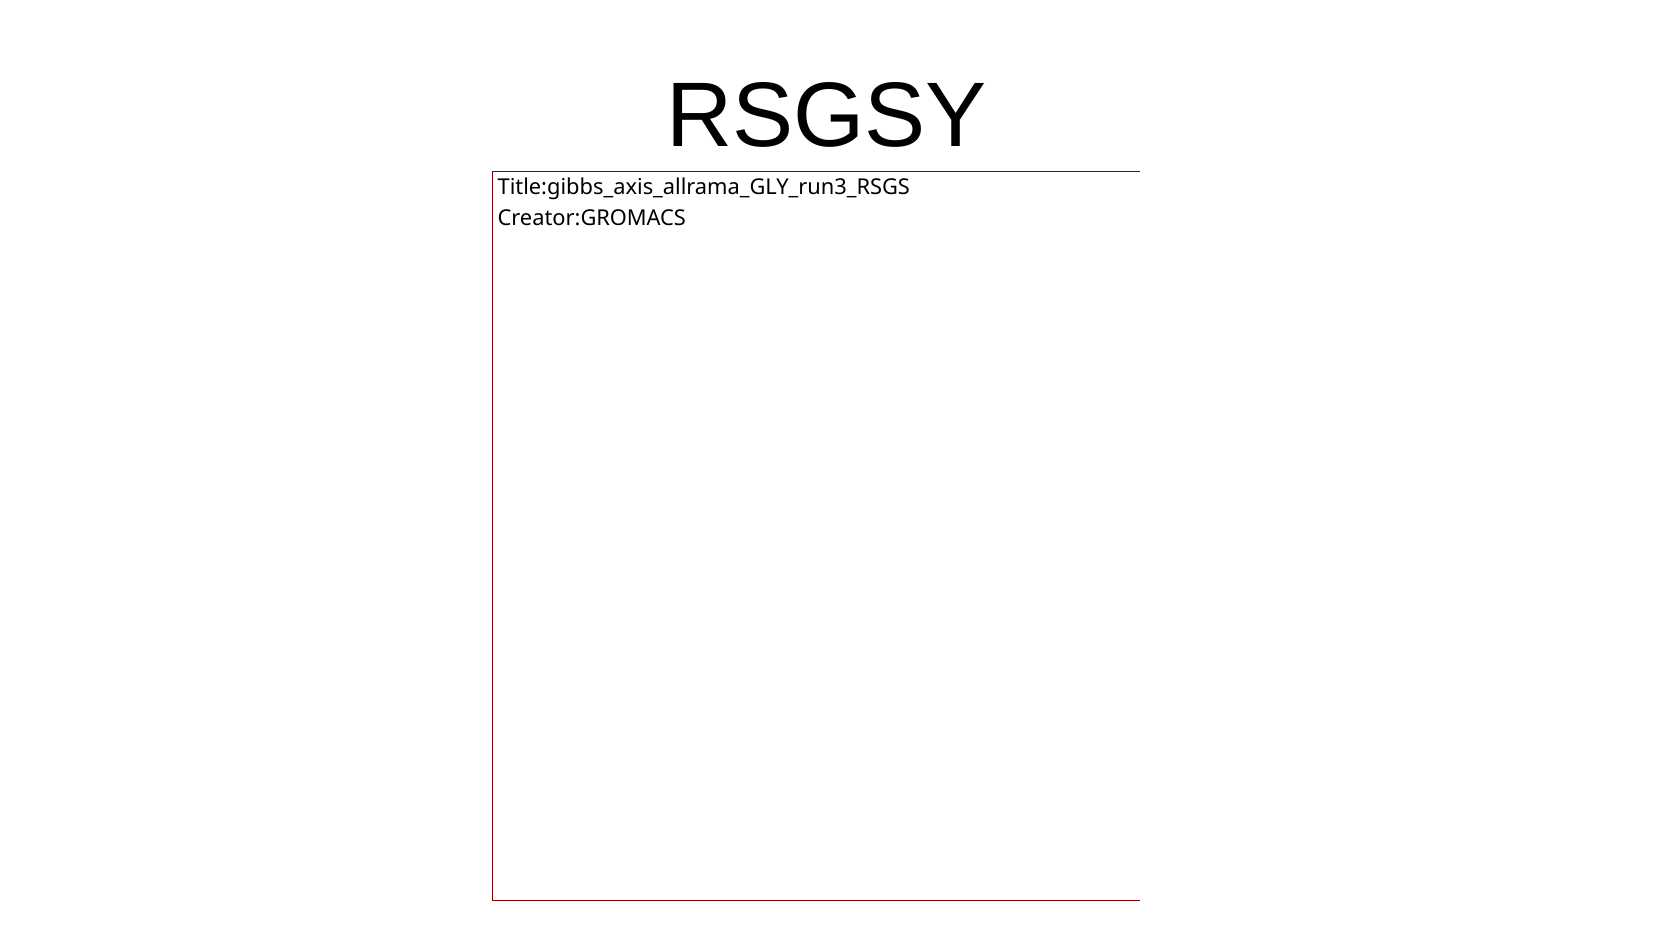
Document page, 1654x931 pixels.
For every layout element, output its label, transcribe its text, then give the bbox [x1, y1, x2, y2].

picture [490, 170, 1141, 901]
title RSGSY [82, 37, 1571, 193]
